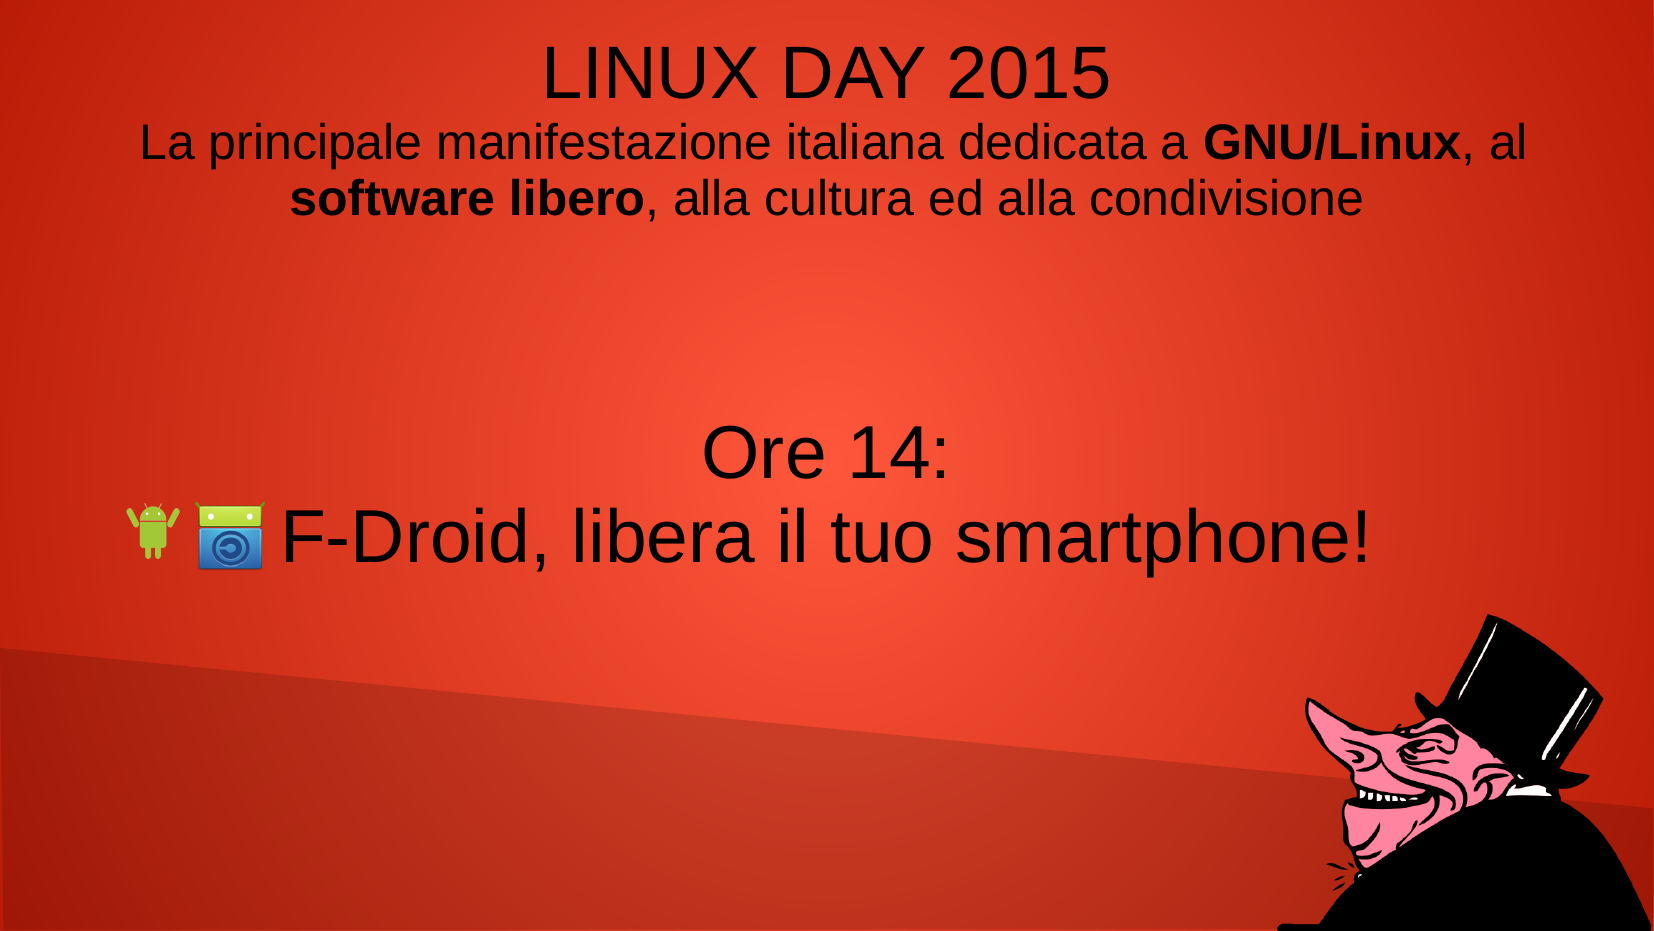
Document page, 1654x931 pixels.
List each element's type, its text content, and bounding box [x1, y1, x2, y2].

subtitle Ore 14: F-Droid, libera il tuo smartphone! [82, 224, 1571, 764]
title LINUX DAY 2015 La principale manifestazione italiana dedicata a GNU/Linux, al software libero, alla cultura ed alla condivisione [82, 30, 1571, 224]
picture [122, 501, 184, 562]
picture [1277, 614, 1651, 931]
picture [194, 501, 266, 573]
